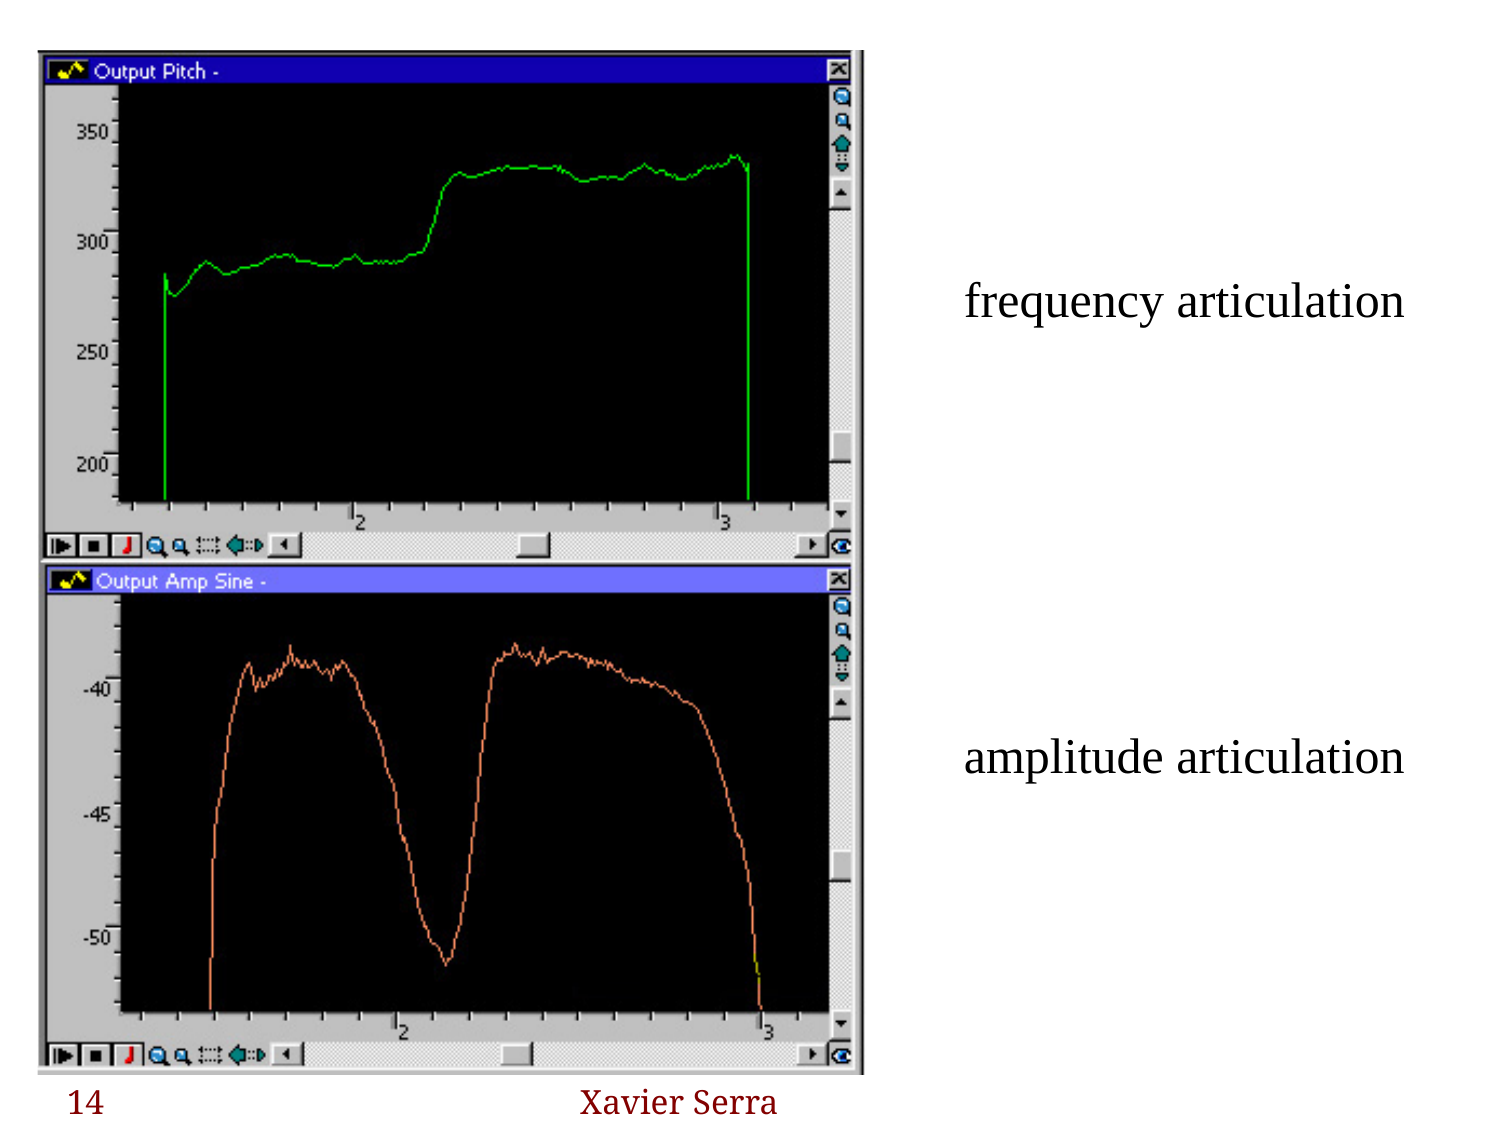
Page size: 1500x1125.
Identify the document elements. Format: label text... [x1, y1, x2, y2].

slide_number <number> [66, 1081, 255, 1119]
footer Xavier Serra [580, 1081, 936, 1114]
text_box frequency articulation [949, 256, 1420, 336]
picture [37, 50, 867, 1075]
text_box amplitude articulation [949, 712, 1421, 792]
